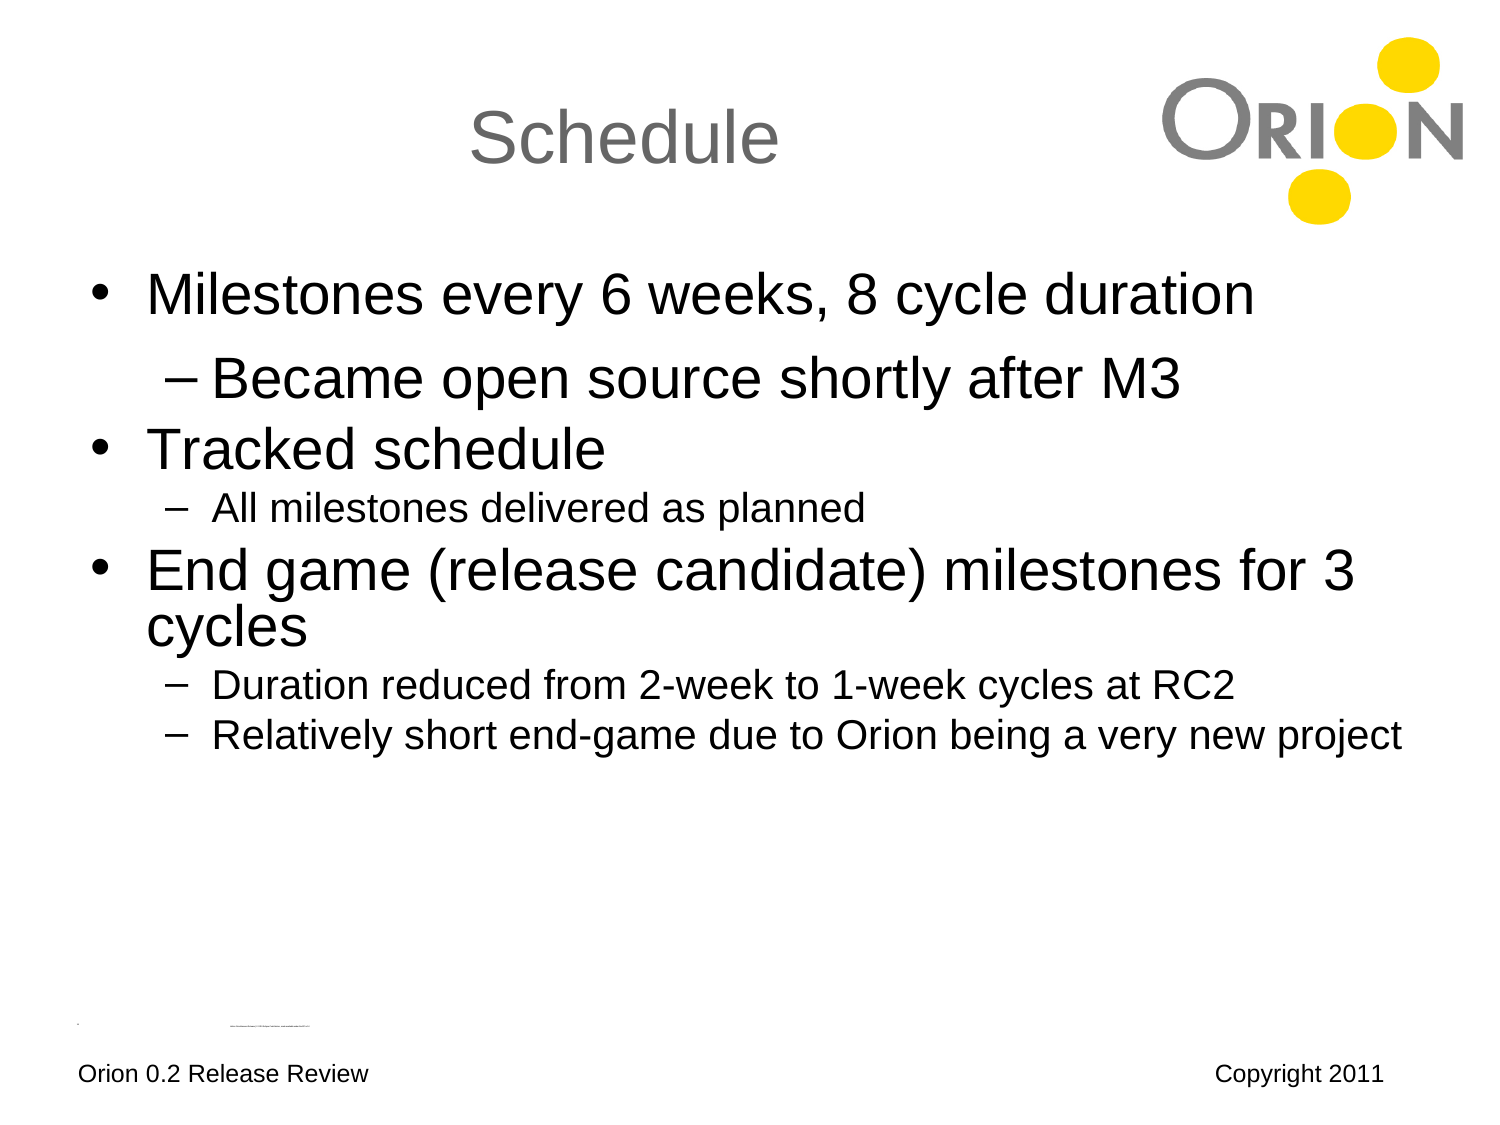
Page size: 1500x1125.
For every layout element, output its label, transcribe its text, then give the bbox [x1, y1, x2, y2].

picture [1162, 37, 1463, 225]
title Schedule [74, 45, 1176, 233]
list Milestones every 6 weeks, 8 cycle duration Became open source shortly after M3 Tracked schedule All milestones delivered as planned End game (release candidate) milestones for 3 cycles Duration reduced from 2-week to 1-week cycles at RC2 Relatively short end-game due to Orion being a very new project [75, 262, 1426, 1006]
